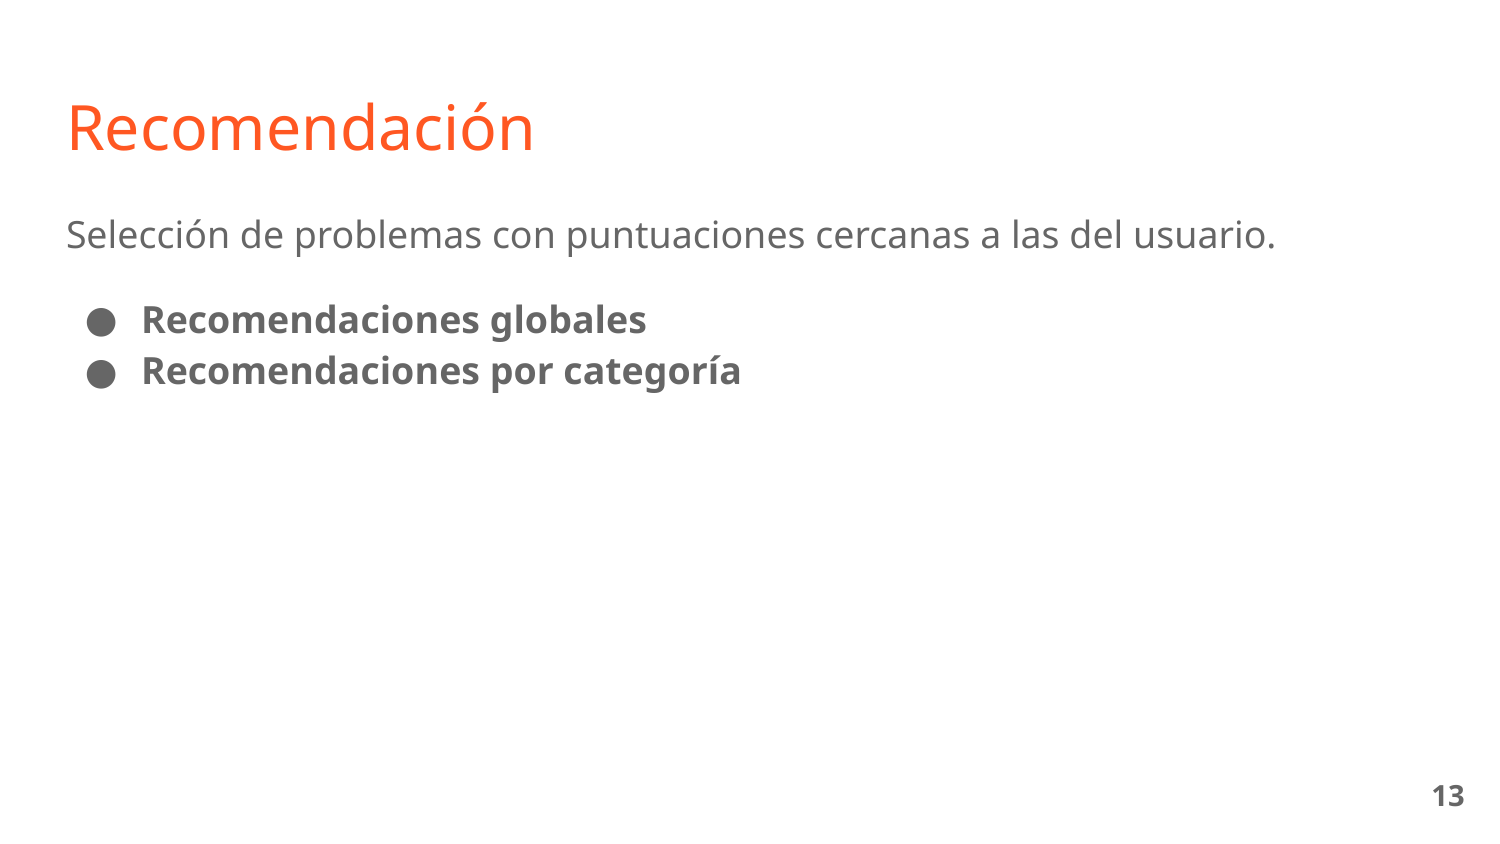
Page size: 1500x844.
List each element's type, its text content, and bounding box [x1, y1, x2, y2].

title Recomendación [51, 72, 1449, 167]
slide_number <number> [1389, 764, 1480, 830]
list Selección de problemas con puntuaciones cercanas a las del usuario. Recomendaciones globales Recomendaciones por categoría [51, 189, 1449, 750]
